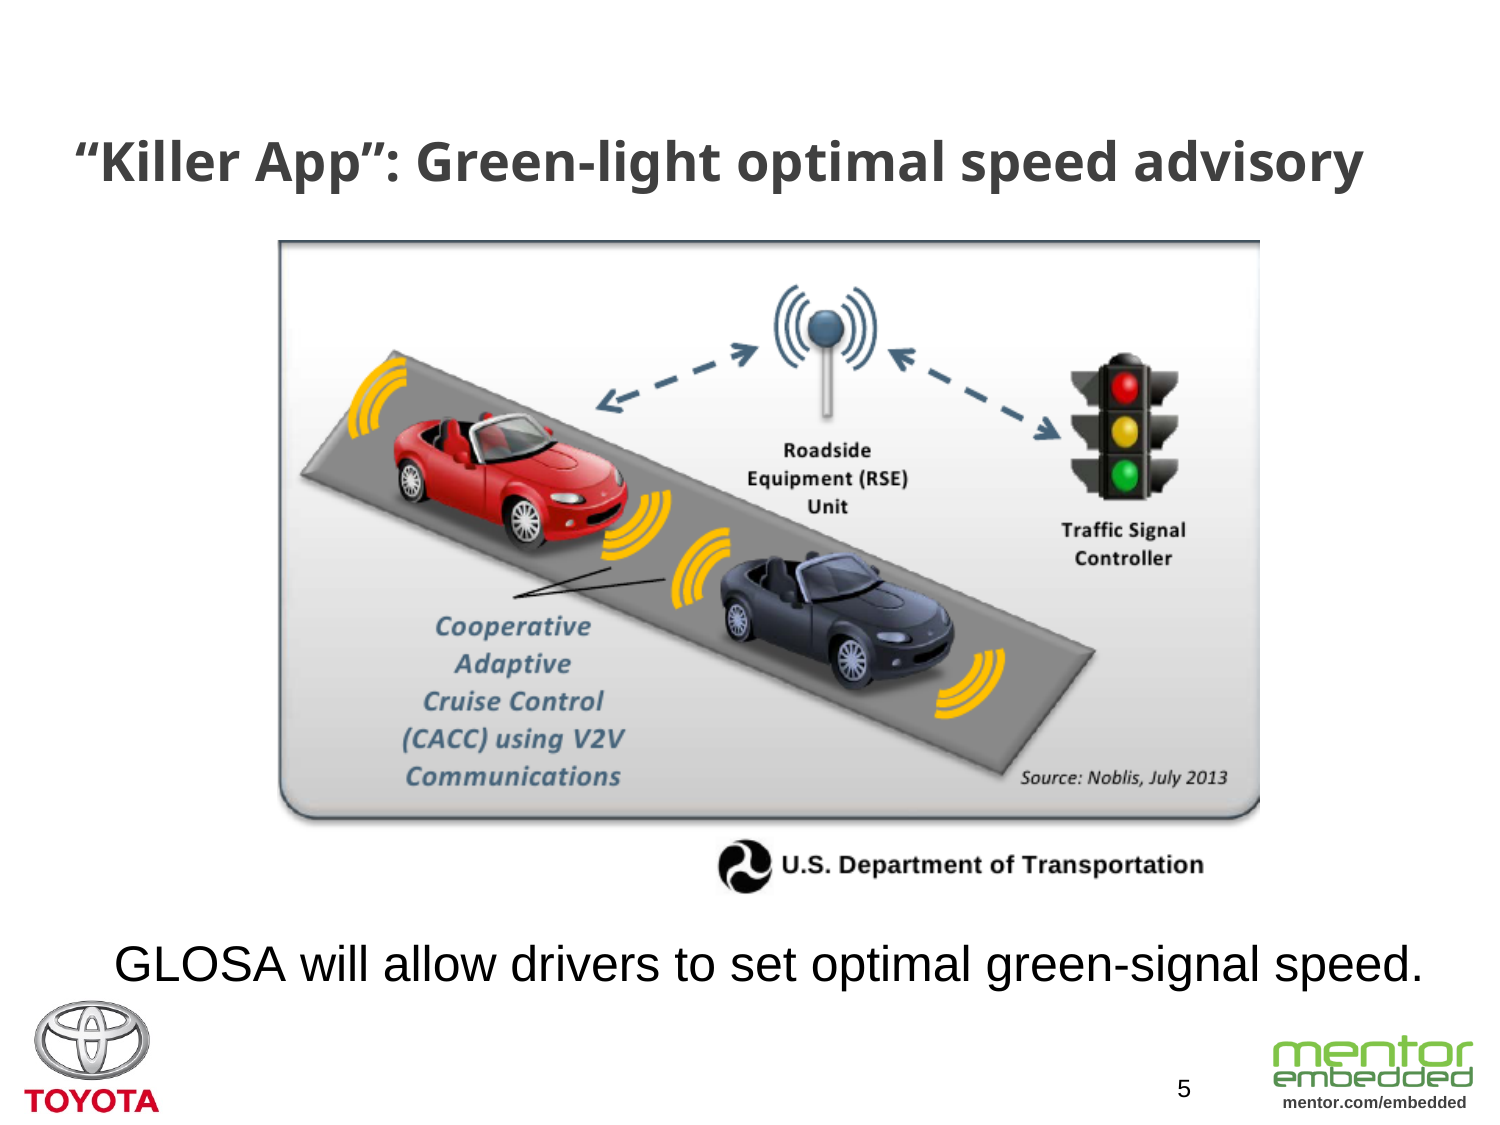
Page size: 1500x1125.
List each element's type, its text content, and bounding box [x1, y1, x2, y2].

picture [1268, 1030, 1476, 1092]
text_box “Killer App”: Green-light optimal speed advisory [0, 54, 1500, 201]
text_box GLOSA will allow drivers to set optimal green-signal speed. [99, 929, 1452, 1001]
picture [277, 240, 1260, 901]
picture [24, 998, 163, 1114]
